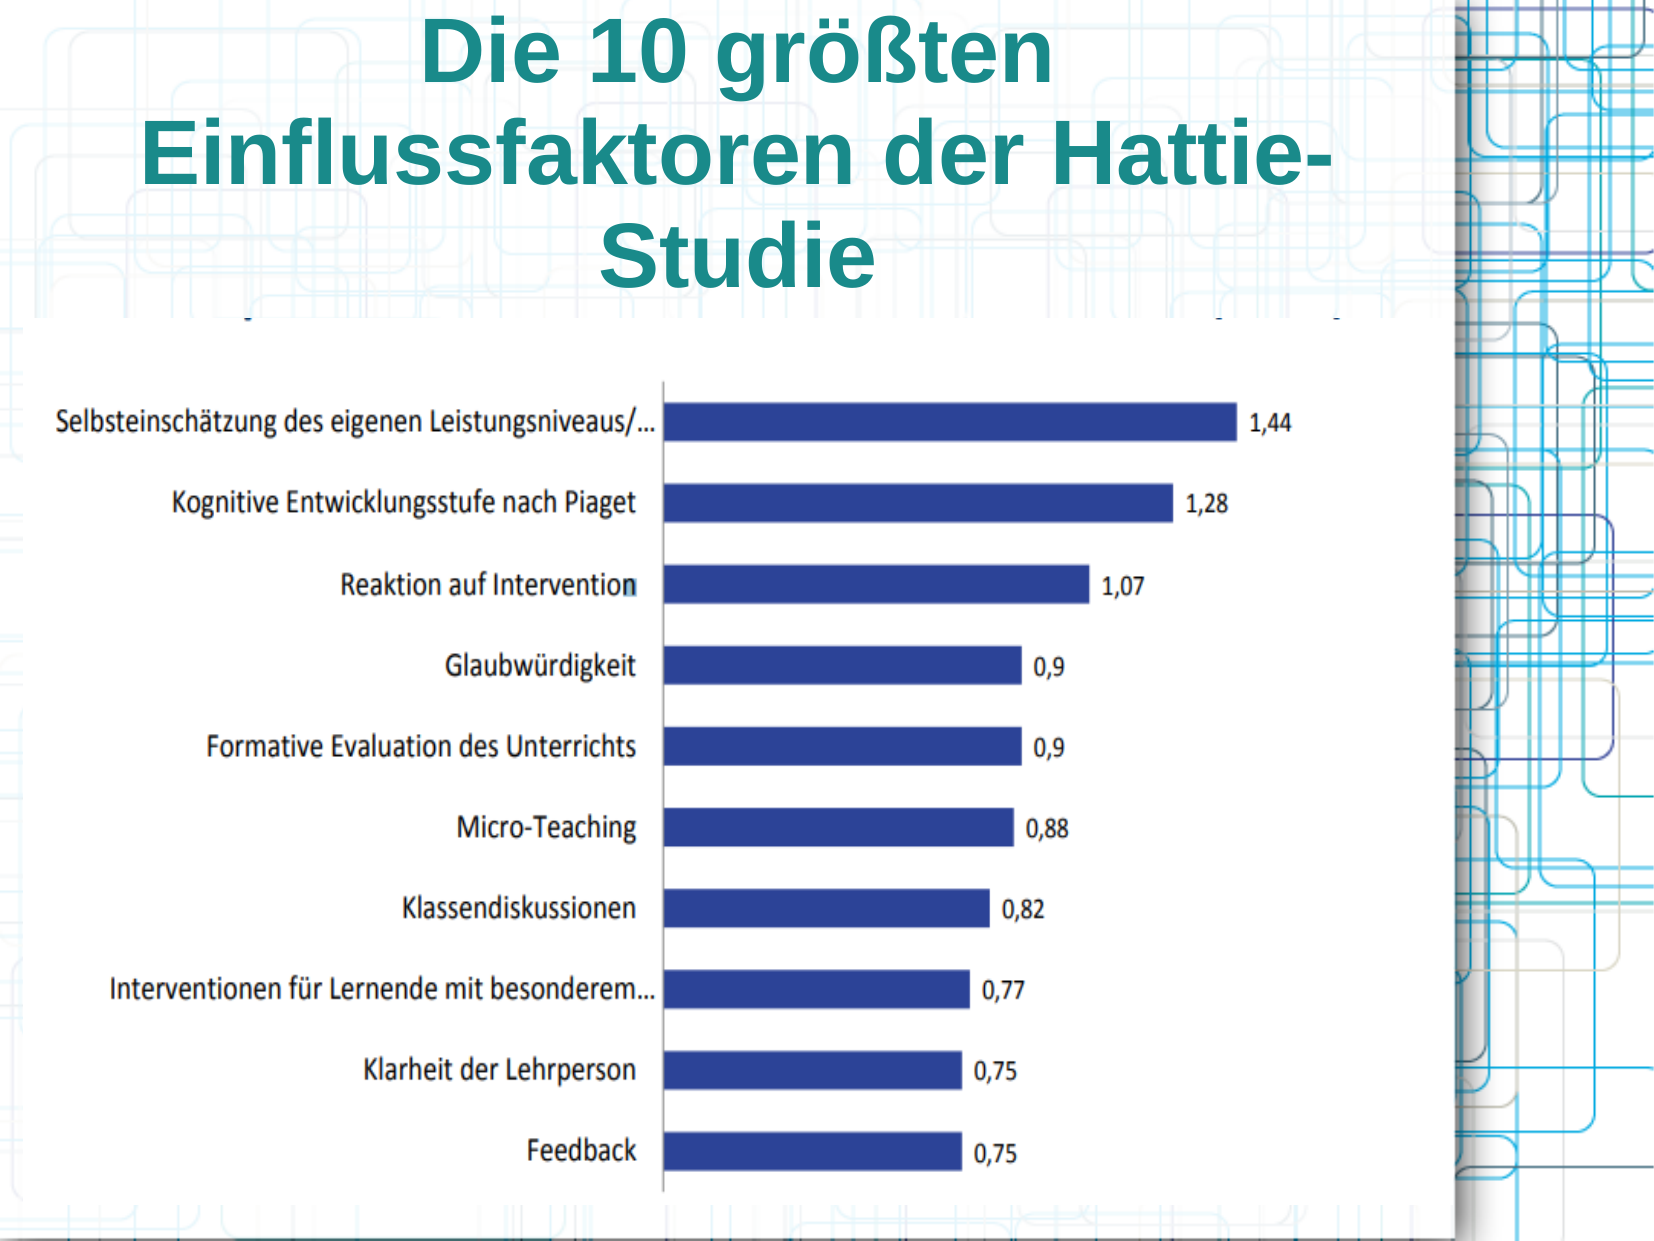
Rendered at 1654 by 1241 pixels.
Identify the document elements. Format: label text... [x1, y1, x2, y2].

title Die 10 größten Einflussfaktoren der Hattie-Studie [59, 0, 1418, 307]
picture [0, 0, 1654, 1241]
